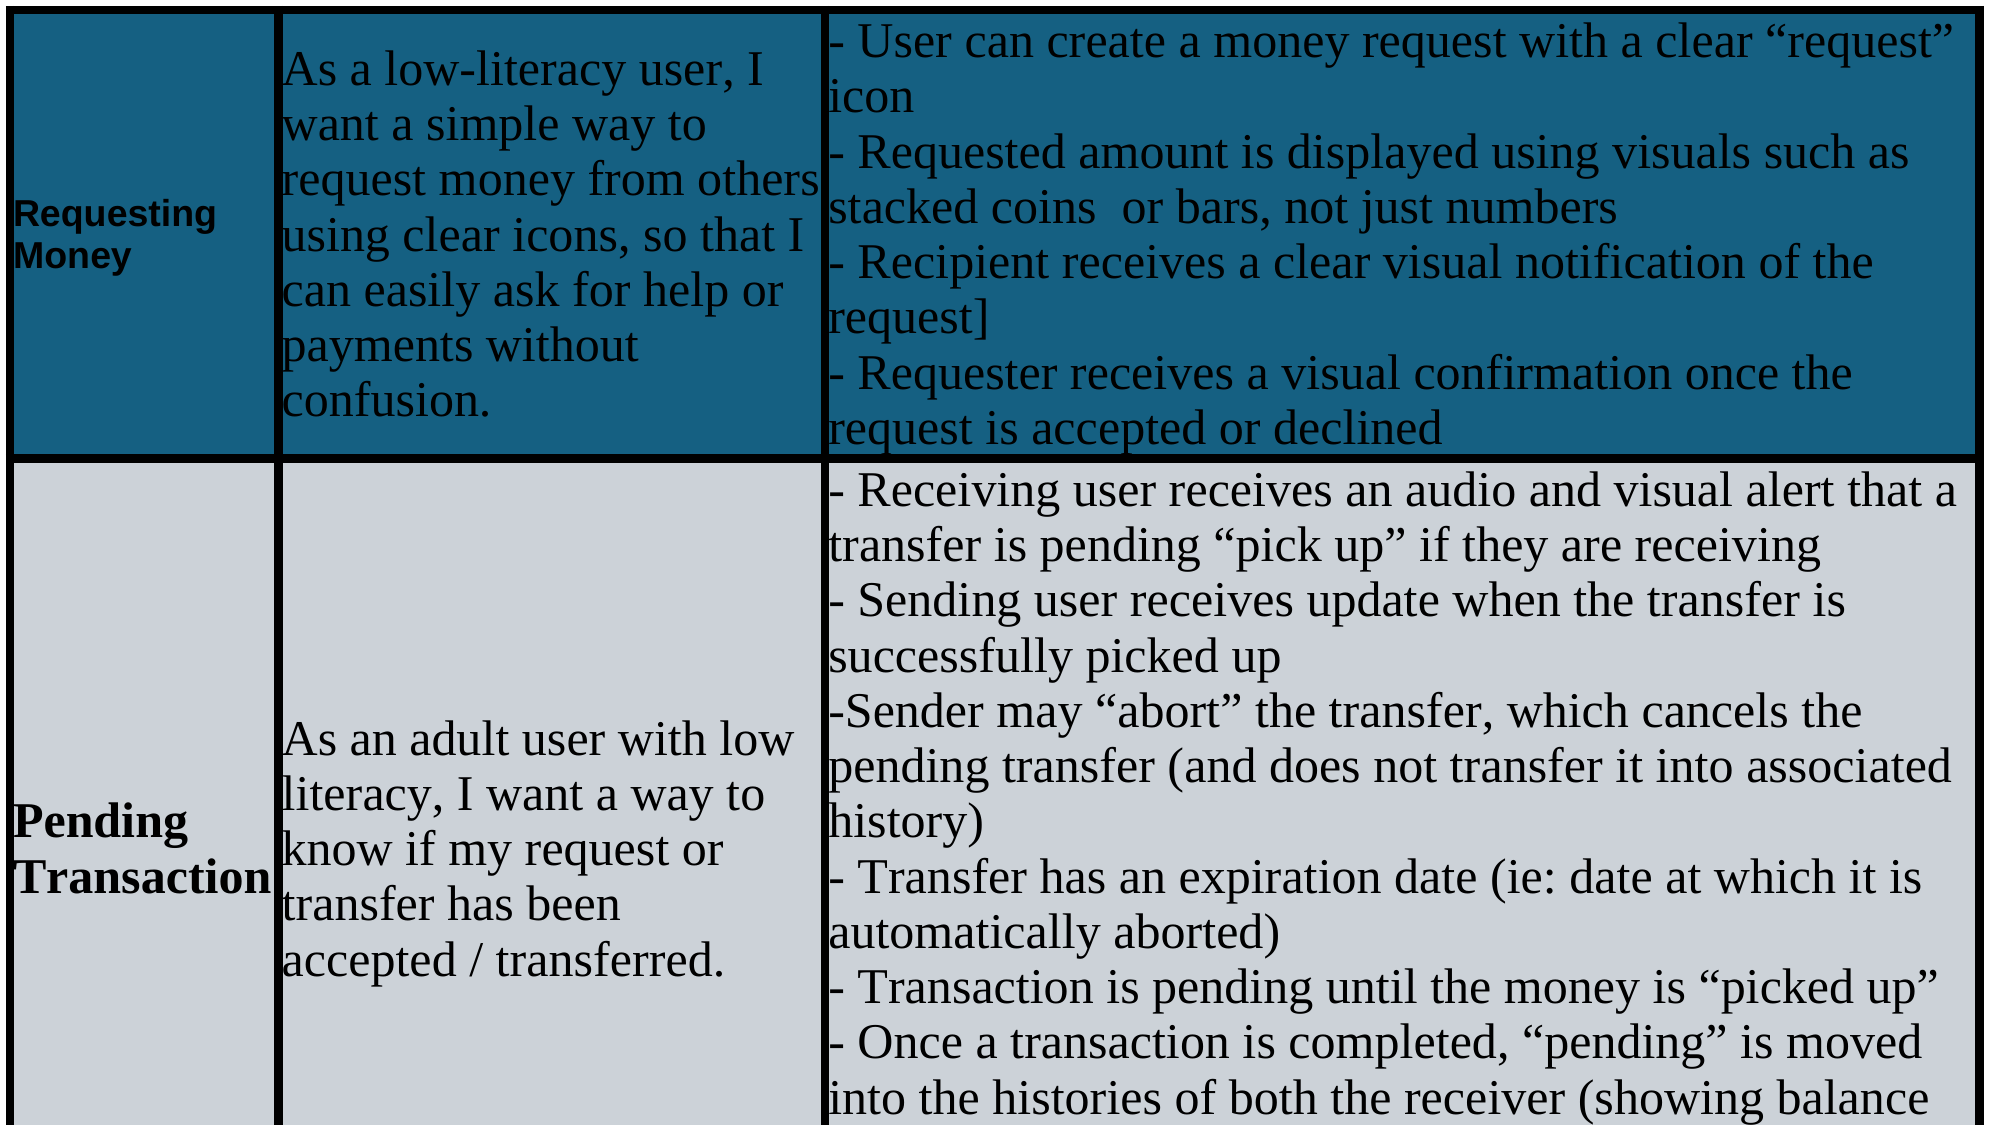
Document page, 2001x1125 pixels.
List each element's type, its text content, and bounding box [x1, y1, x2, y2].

table_header As a low-literacy user, I want a simple way to request money from others using clear icons, so that I can easily ask for help or payments without confusion. [283, 14, 821, 454]
table_header Requesting Money [14, 14, 274, 454]
table_cell - Receiving user receives an audio and visual alert that a transfer is pending “pick up” if they are receiving - Sending user receives update when the transfer is successfully picked up -Sender may “abort” the transfer, which cancels the pending transfer (and does not transfer it into associated history) - Transfer has an expiration date (ie: date at which it is automatically aborted) - Transaction is pending until the money is “picked up” - Once a transaction is completed, “pending” is moved into the histories of both the receiver (showing balance going up) and sender (showing balance decreasing) - Associated UI/UX based on OIM pictographs [829, 463, 1975, 1125]
table_cell Pending Transaction [14, 463, 274, 1125]
table_header - User can create a money request with a clear “request” icon - Requested amount is displayed using visuals such as stacked coins or bars, not just numbers - Recipient receives a clear visual notification of the request] - Requester receives a visual confirmation once the request is accepted or declined [829, 14, 1975, 454]
table_cell As an adult user with low literacy, I want a way to know if my request or transfer has been accepted / transferred. [283, 463, 821, 1125]
